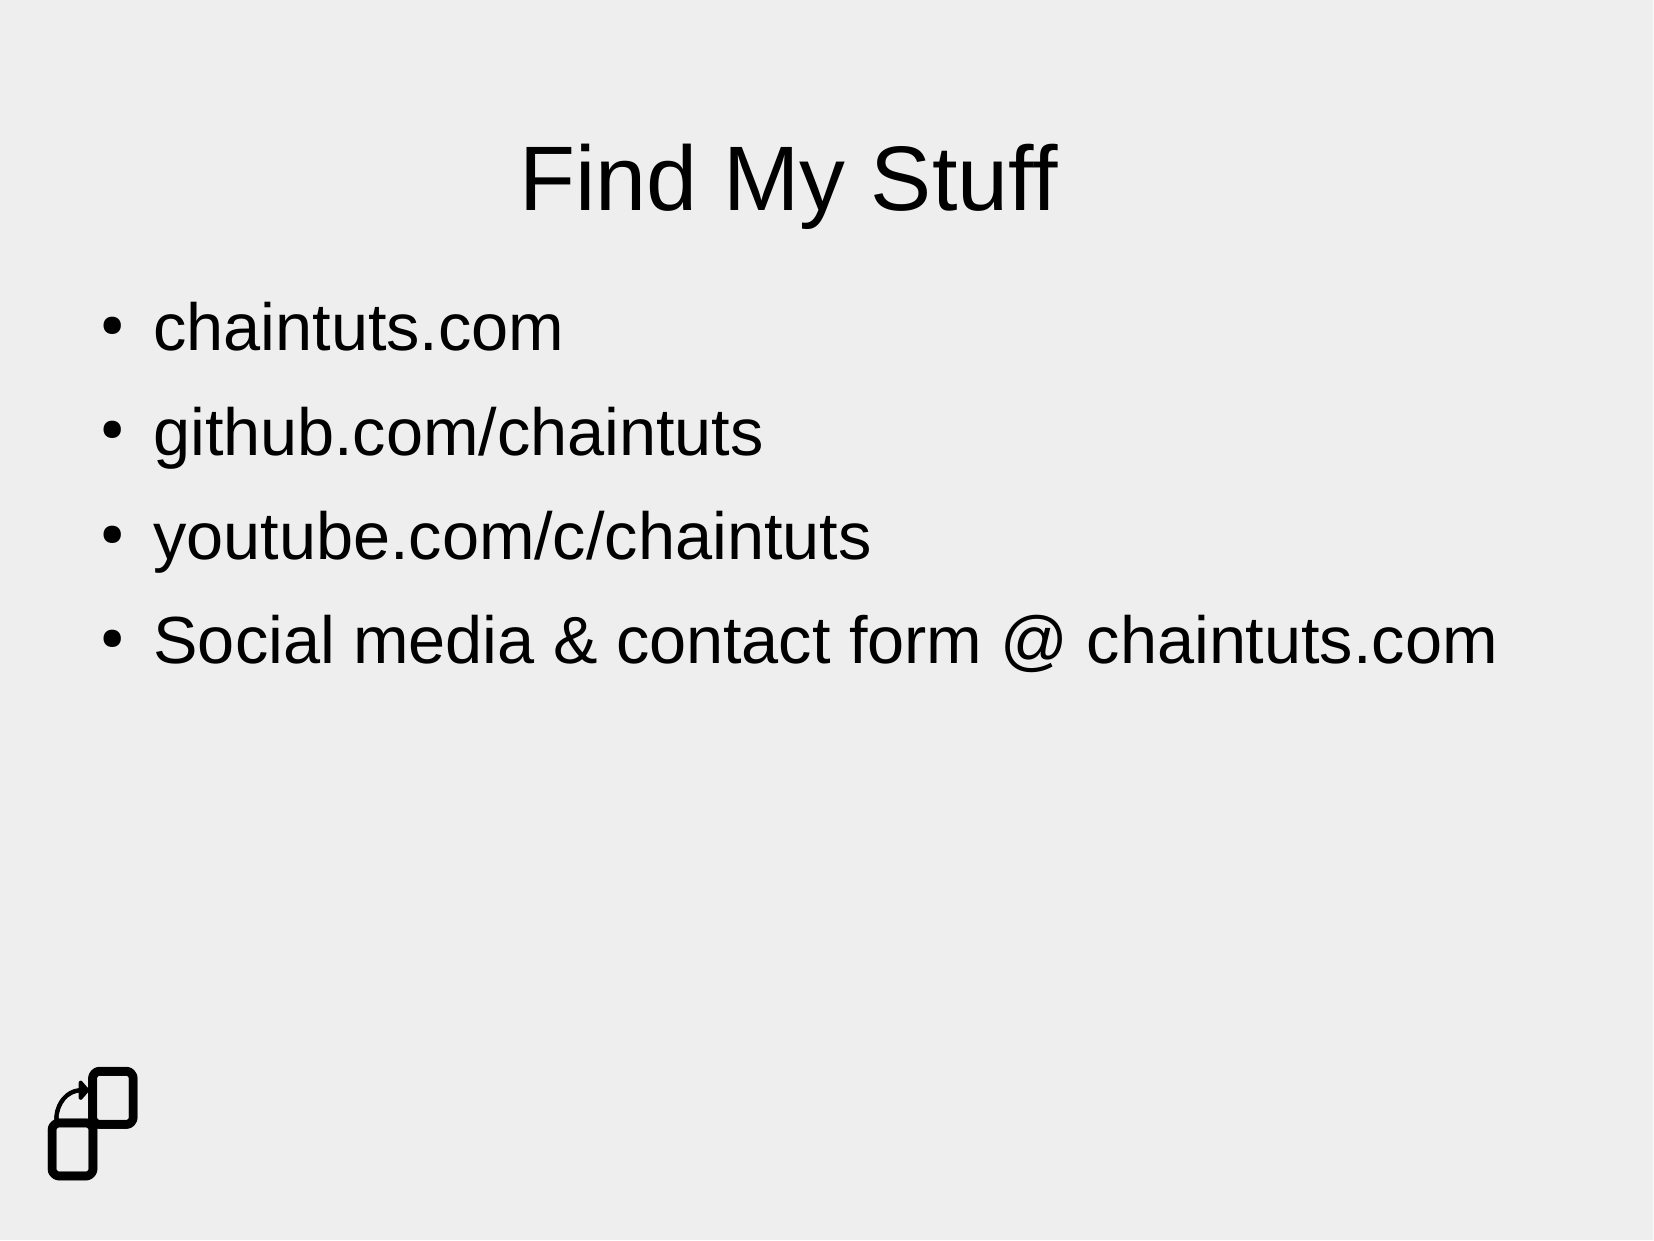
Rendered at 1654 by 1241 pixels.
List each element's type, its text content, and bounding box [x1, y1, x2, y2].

title Find My Stuff [45, 48, 1534, 309]
list chaintuts.com github.com/chaintuts youtube.com/c/chaintuts Social media & contact form @ chaintuts.com [82, 290, 1571, 1010]
picture [30, 1062, 153, 1186]
